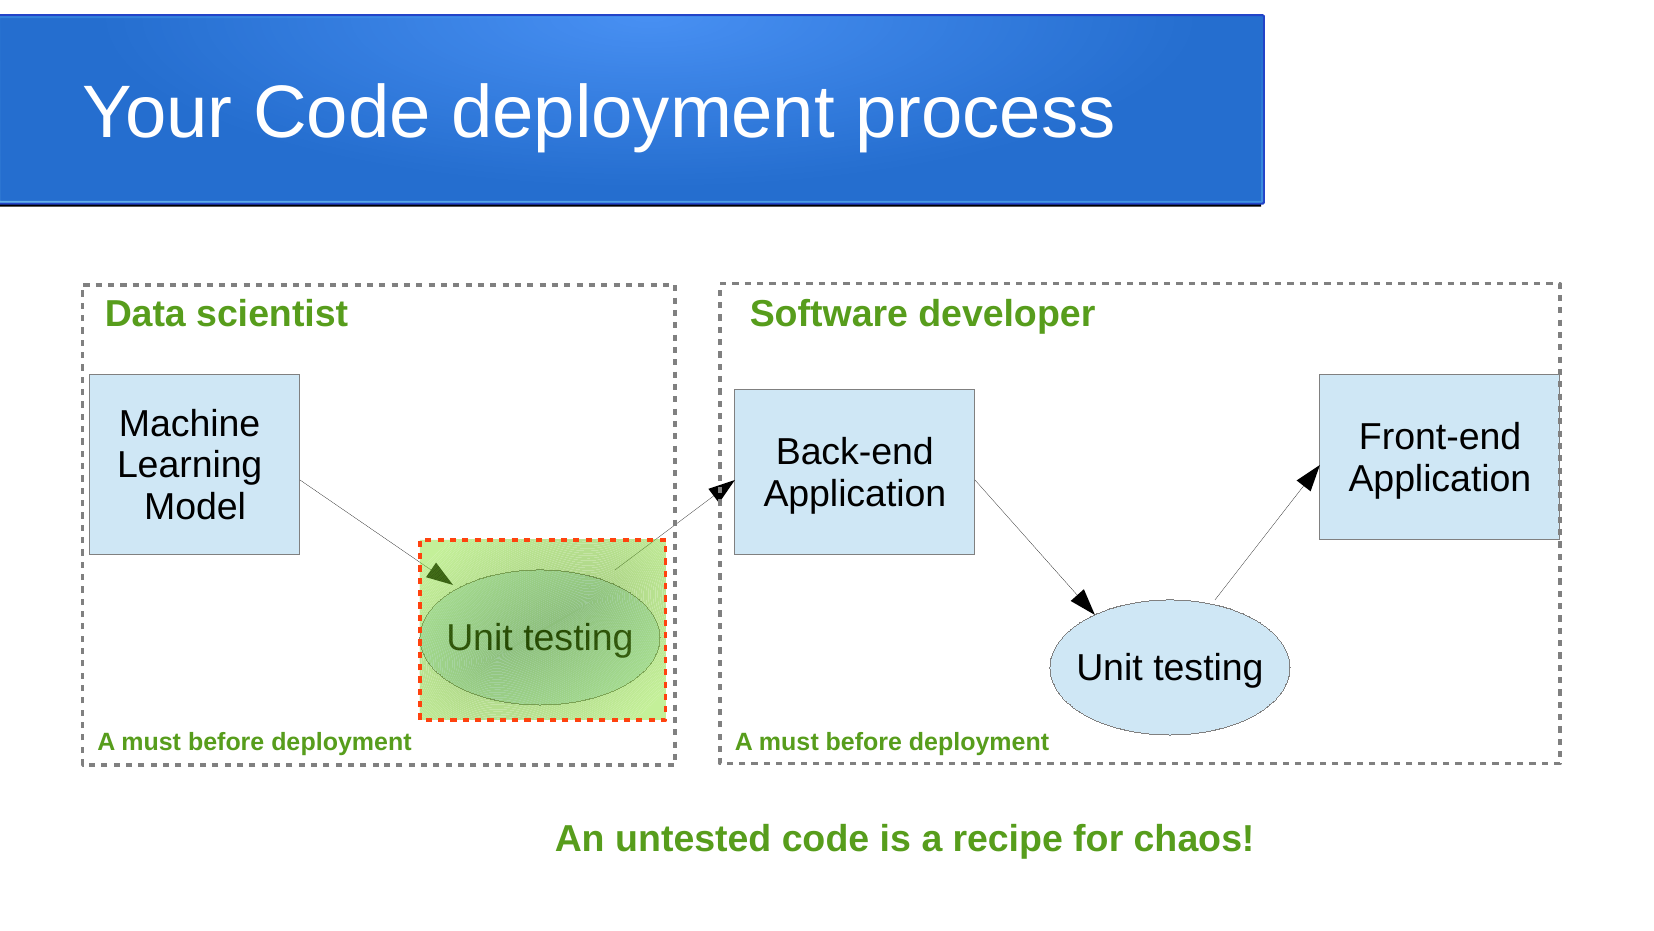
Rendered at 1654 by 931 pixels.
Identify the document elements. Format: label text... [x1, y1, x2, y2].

text_box An untested code is a recipe for chaos! [539, 809, 1290, 909]
text_box Software developer [734, 284, 1440, 345]
text_box Machine Learning Model [89, 374, 300, 555]
text_box A must before deployment [82, 719, 458, 780]
text_box Front-end Application [1319, 374, 1560, 540]
text_box A must before deployment [719, 719, 1095, 780]
text_box Data scientist [89, 284, 675, 345]
text_box Back-end Application [734, 389, 975, 555]
title Your Code deployment process [82, 35, 1235, 189]
text_box [419, 539, 666, 720]
text_box Unit testing [1049, 599, 1291, 736]
